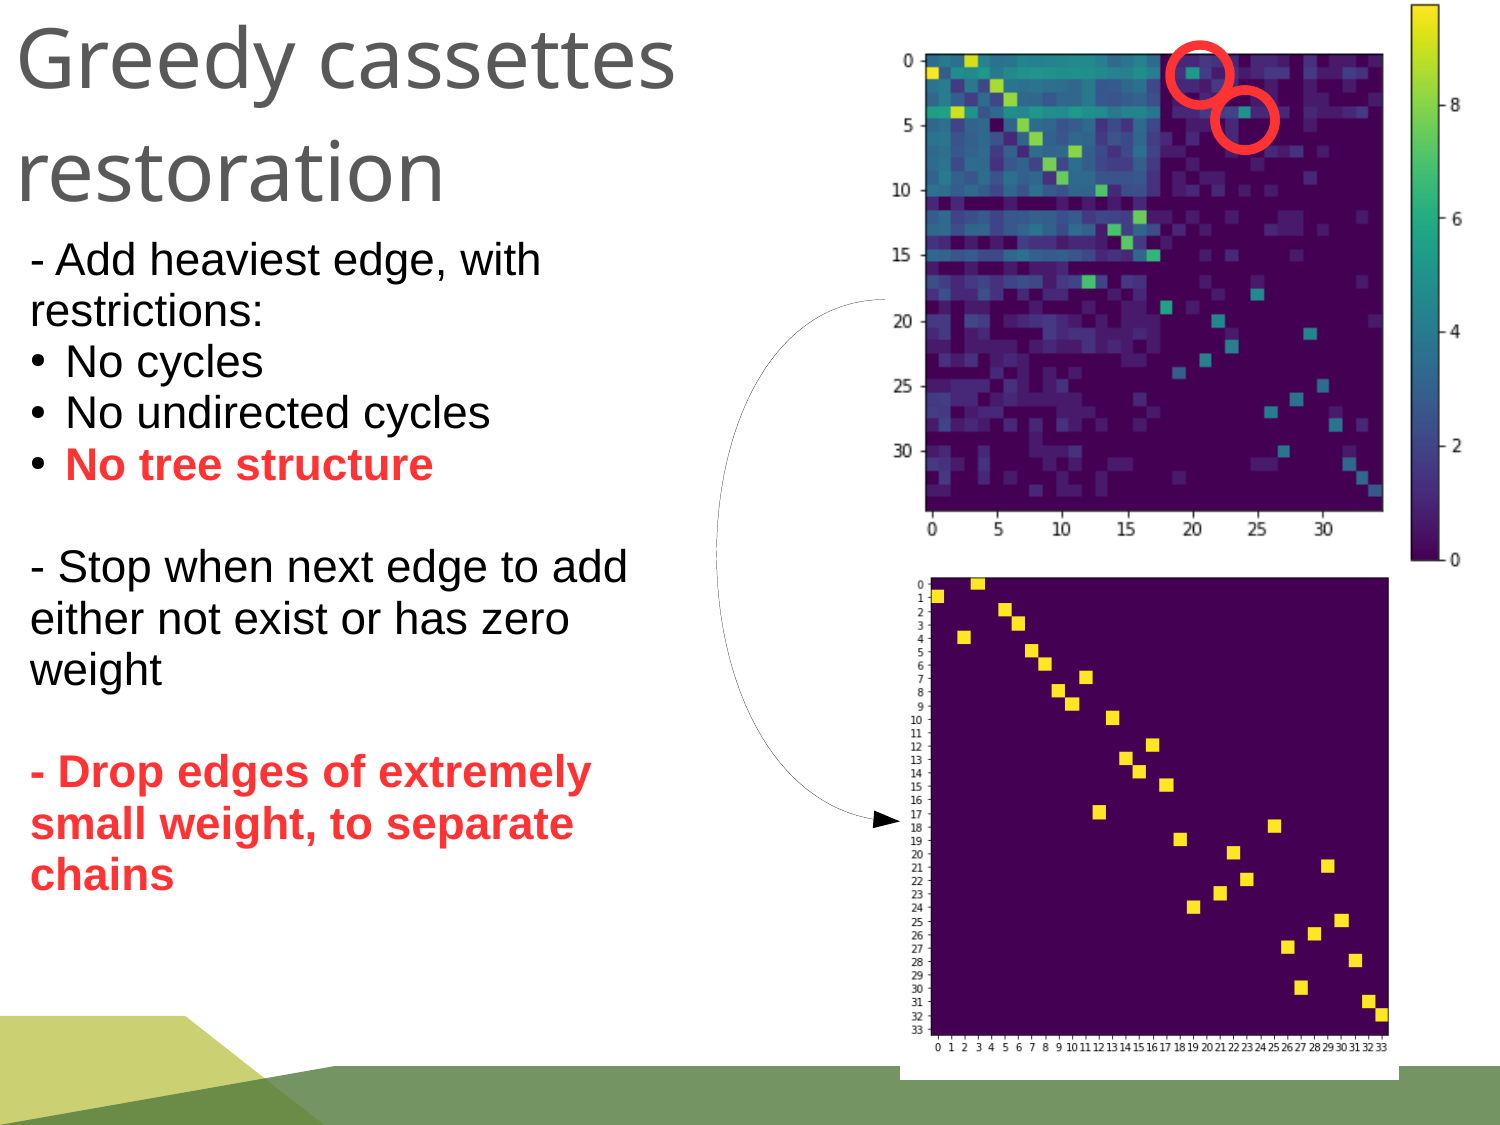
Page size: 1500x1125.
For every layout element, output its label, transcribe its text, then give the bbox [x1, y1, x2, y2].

picture [885, 0, 1486, 1080]
text_box - Add heaviest edge, with restrictions: No cycles No undirected cycles No tree structure - Stop when next edge to add either not exist or has zero weight - Drop edges of extremely small weight, to separate chains [15, 226, 691, 976]
title Greedy cassettes restoration [15, 15, 885, 211]
